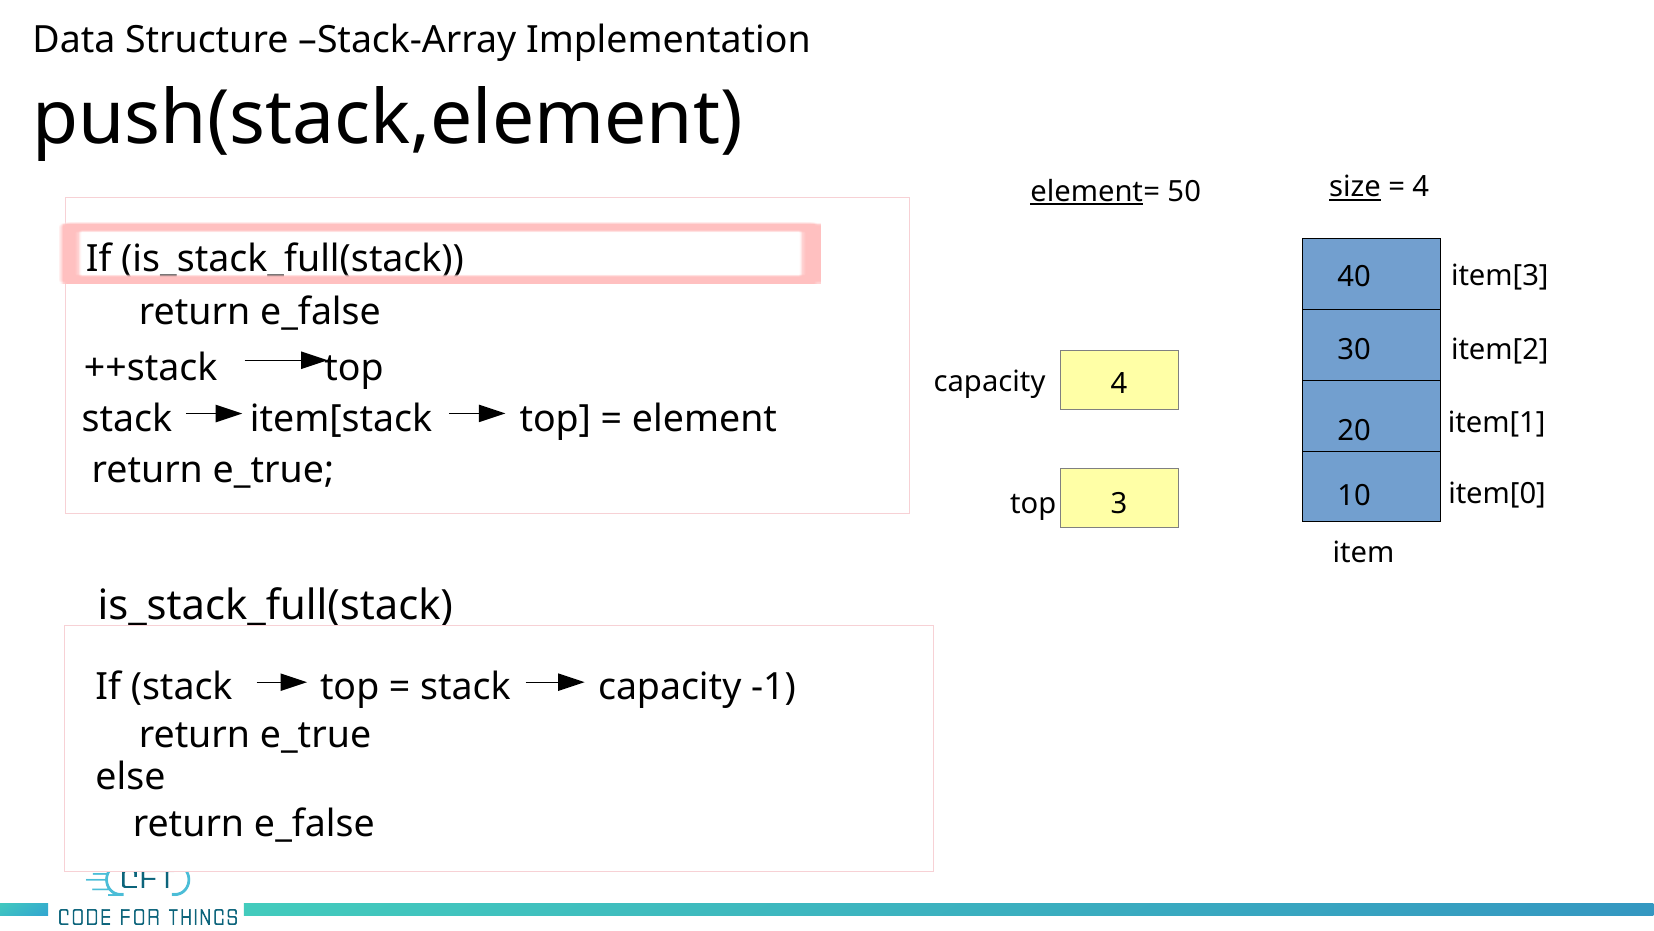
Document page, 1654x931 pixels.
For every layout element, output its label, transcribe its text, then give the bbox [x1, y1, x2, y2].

text_box item[1] [1441, 405, 1572, 478]
picture [59, 846, 237, 925]
text_box If (is_stack_full(stack)) [412, 284, 532, 290]
text_box [1060, 350, 1179, 410]
text_box 4 [1095, 354, 1155, 404]
title Data Structure –Stack-Array Implementation push(stack,element) [32, 12, 1536, 166]
text_box capacity [918, 352, 1085, 410]
text_box item[0] [1433, 478, 1572, 549]
text_box stack item[stack top] = element [47, 383, 839, 443]
text_box return e_true [124, 699, 399, 759]
text_box ++stack top [69, 332, 508, 383]
text_box is_stack_full(stack) [82, 566, 626, 625]
picture [59, 222, 821, 284]
text_box 40 [1322, 248, 1406, 298]
text_box element= 50 [1015, 166, 1270, 212]
text_box return e_false [124, 284, 412, 336]
text_box item[3] [1441, 246, 1575, 330]
text_box else [70, 741, 189, 801]
text_box [1102, 524, 1179, 528]
text_box return e_true; [76, 443, 449, 502]
text_box top [995, 474, 1102, 532]
text_box 10 [1322, 466, 1406, 516]
text_box [1060, 468, 1179, 474]
text_box [64, 625, 934, 872]
text_box return e_false [118, 789, 406, 848]
text_box item[2] [1441, 330, 1575, 405]
text_box 3 [1095, 474, 1179, 524]
text_box [1302, 238, 1441, 522]
text_box 20 [1322, 401, 1406, 451]
text_box If (stack top = stack capacity -1) [70, 652, 910, 712]
text_box size = 4 [1314, 166, 1510, 215]
text_box [65, 197, 910, 514]
text_box [65, 284, 124, 383]
text_box 30 [1322, 321, 1406, 371]
text_box item [1317, 523, 1419, 573]
